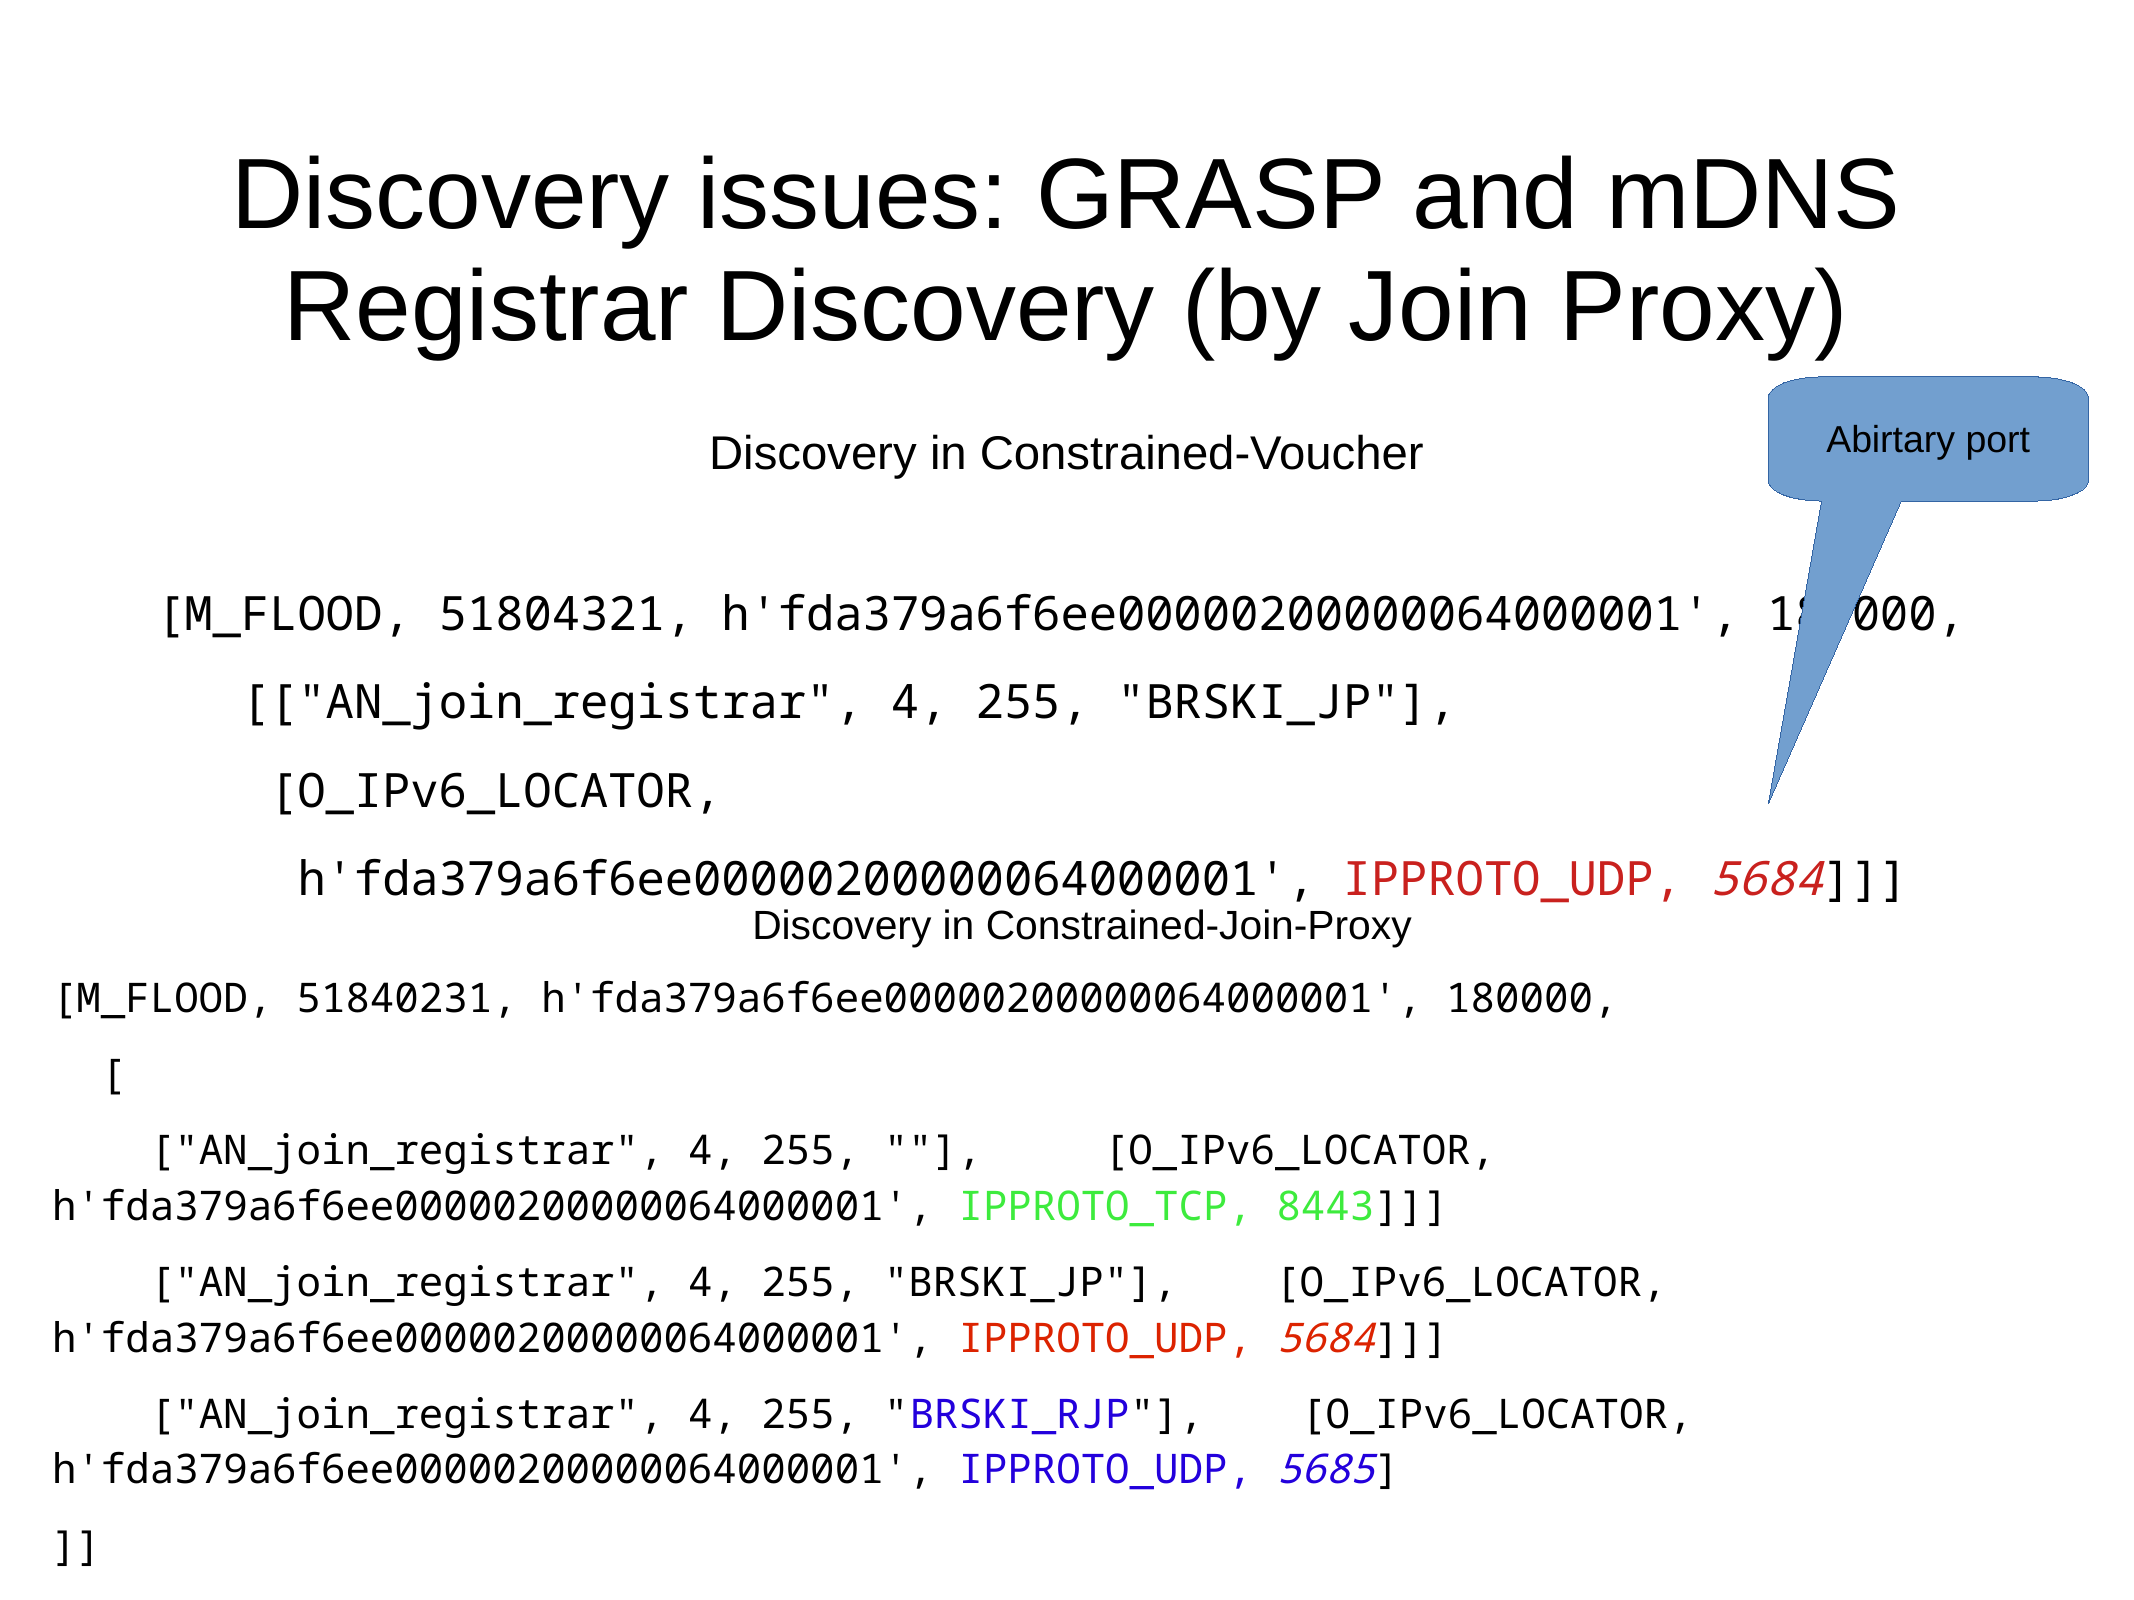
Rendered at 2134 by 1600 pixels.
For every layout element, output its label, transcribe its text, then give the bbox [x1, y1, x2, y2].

text_box Abirtary port [1768, 376, 2089, 804]
list Discovery in Constrained-Join-Proxy [M_FLOOD, 51840231, h'fda379a6f6ee00000200000064000001', 180000, [ ["AN_join_registrar", 4, 255, ""], [O_IPv6_LOCATOR, h'fda379a6f6ee00000200000064000001', IPPROTO_TCP, 8443]]] ["AN_join_registrar", 4, 255, "BRSKI_JP"], [O_IPv6_LOCATOR, h'fda379a6f6ee00000200000064000001', IPPROTO_UDP, 5684]]] ["AN_join_registrar", 4, 255, "BRSKI_RJP"], [O_IPv6_LOCATOR, h'fda379a6f6ee00000200000064000001', IPPROTO_UDP, 5685] ]] [52, 902, 2064, 1575]
title Discovery issues: GRASP and mDNS Registrar Discovery (by Join Proxy) [156, 72, 1978, 427]
list Discovery in Constrained-Voucher [M_FLOOD, 51804321, h'fda379a6f6ee00000200000064000001', 180000, [["AN_join_registrar", 4, 255, "BRSKI_JP"], [O_IPv6_LOCATOR, h'fda379a6f6ee00000200000064000001', IPPROTO_UDP, 5684]]] [156, 427, 1978, 902]
